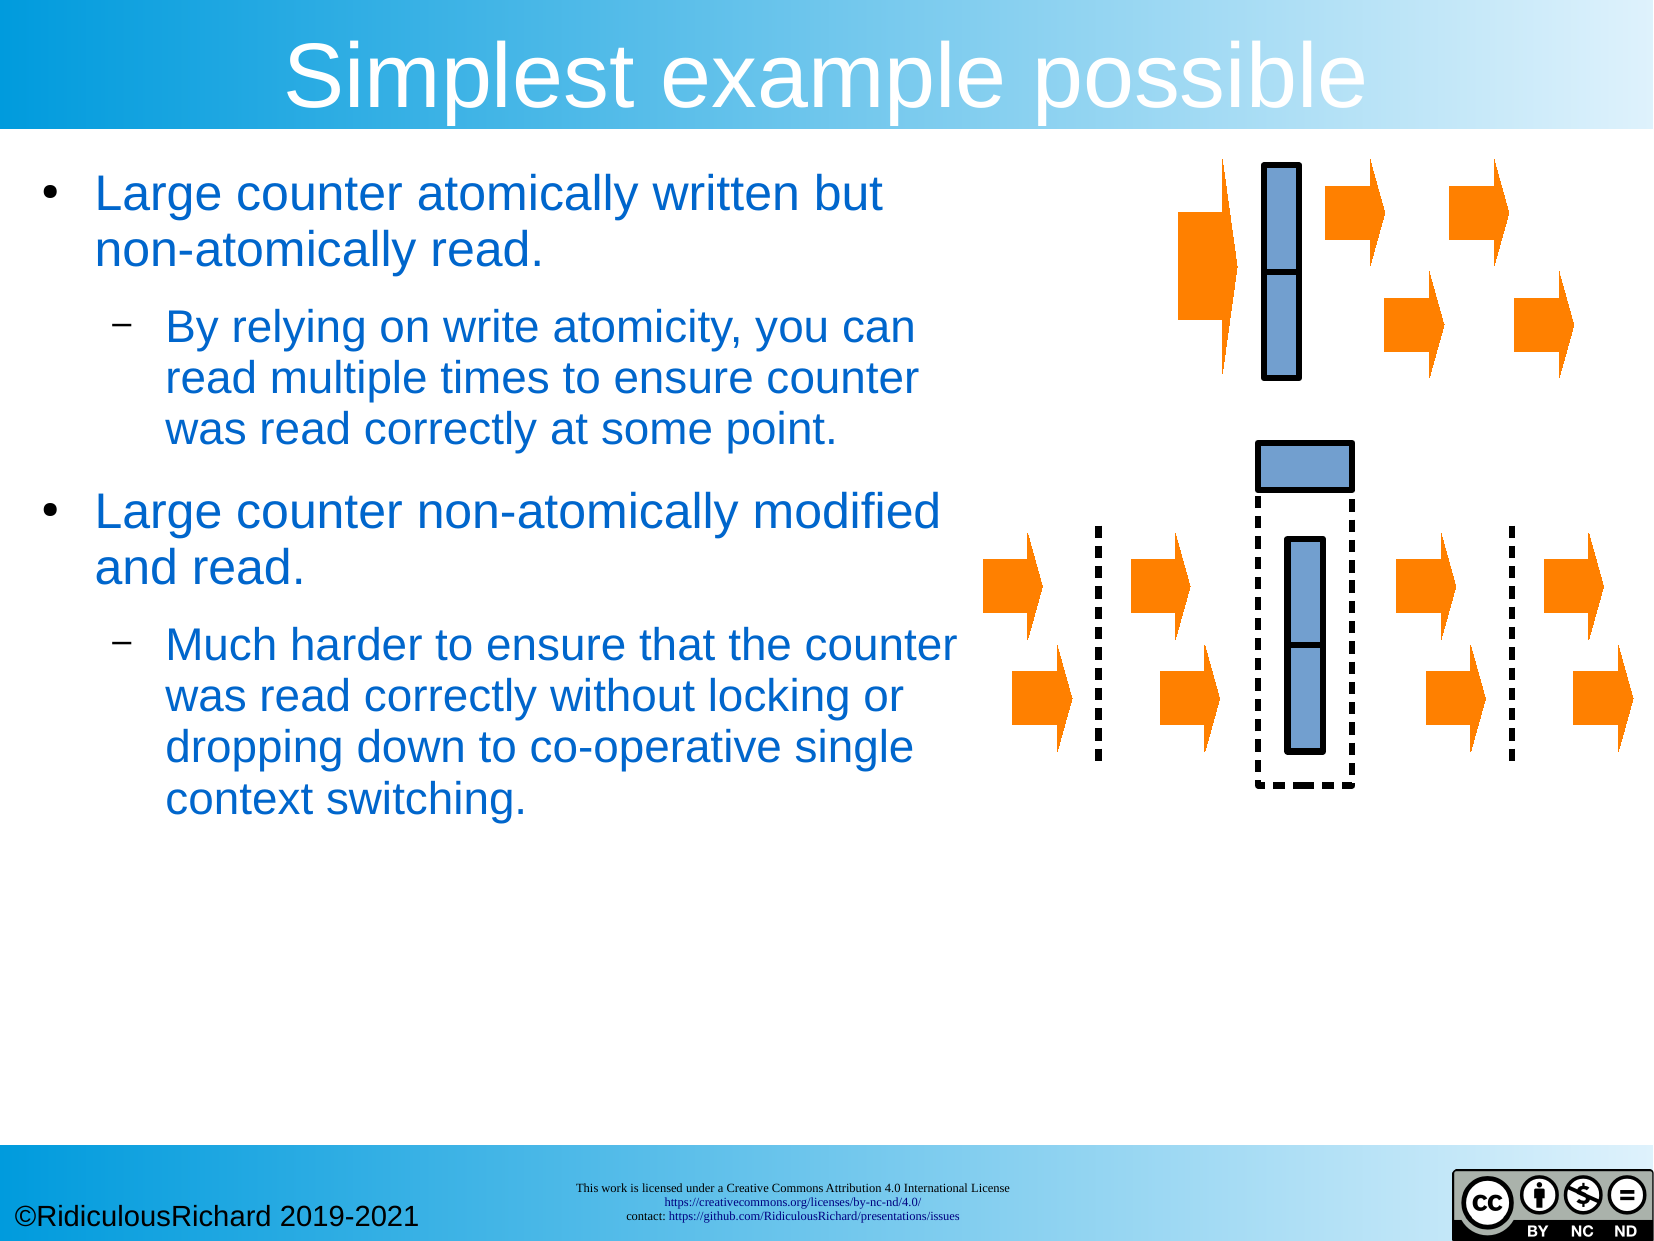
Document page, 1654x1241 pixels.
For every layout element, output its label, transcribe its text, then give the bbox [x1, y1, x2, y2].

text_box [1544, 533, 1604, 640]
text_box [1426, 645, 1486, 752]
list Large counter atomically written but non-atomically read. By relying on write atomicity, you can read multiple times to ensure counter was read correctly at some point. Large counter non-atomically modified and read. Much harder to ensure that the counter was read correctly without locking or dropping down to co-operative single context switching. [23, 165, 993, 1123]
text_box [1396, 533, 1456, 640]
text_box [1160, 645, 1220, 752]
text_box [1012, 645, 1073, 752]
text_box [1573, 645, 1634, 752]
text_box [1131, 533, 1191, 640]
text_box [1325, 159, 1385, 266]
text_box [983, 533, 1043, 640]
text_box [1384, 271, 1445, 378]
text_box [1263, 165, 1300, 378]
title Simplest example possible [82, 23, 1571, 129]
picture [138, 1146, 142, 1241]
text_box [1257, 442, 1353, 491]
text_box [1514, 271, 1574, 378]
picture [1452, 1169, 1654, 1241]
text_box [1287, 538, 1323, 752]
text_box [1178, 159, 1238, 374]
text_box [1449, 159, 1509, 266]
